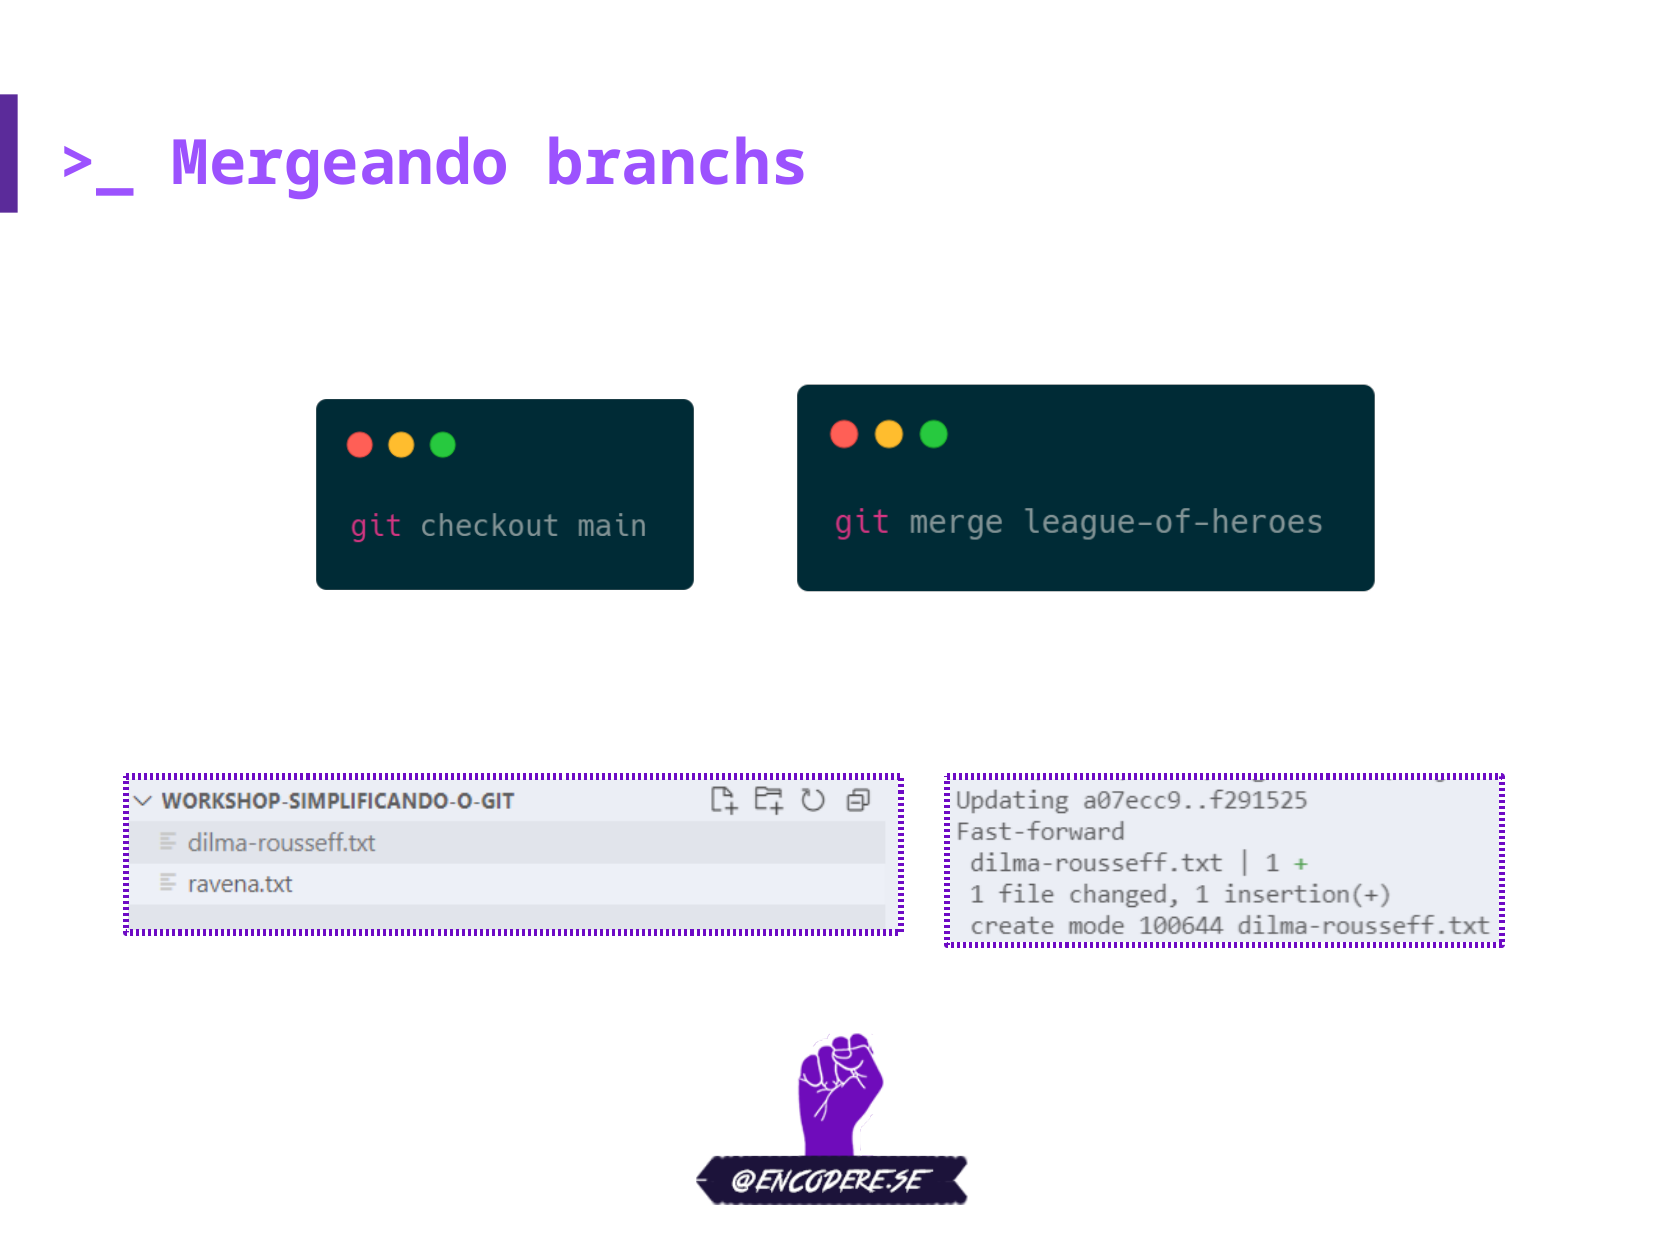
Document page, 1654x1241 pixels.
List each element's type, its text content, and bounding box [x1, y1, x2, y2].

text_box [0, 94, 18, 213]
picture [696, 1027, 969, 1205]
picture [950, 779, 1499, 942]
title >_ Mergeando branchs [59, 118, 1489, 273]
picture [200, 259, 1499, 717]
picture [128, 779, 898, 930]
